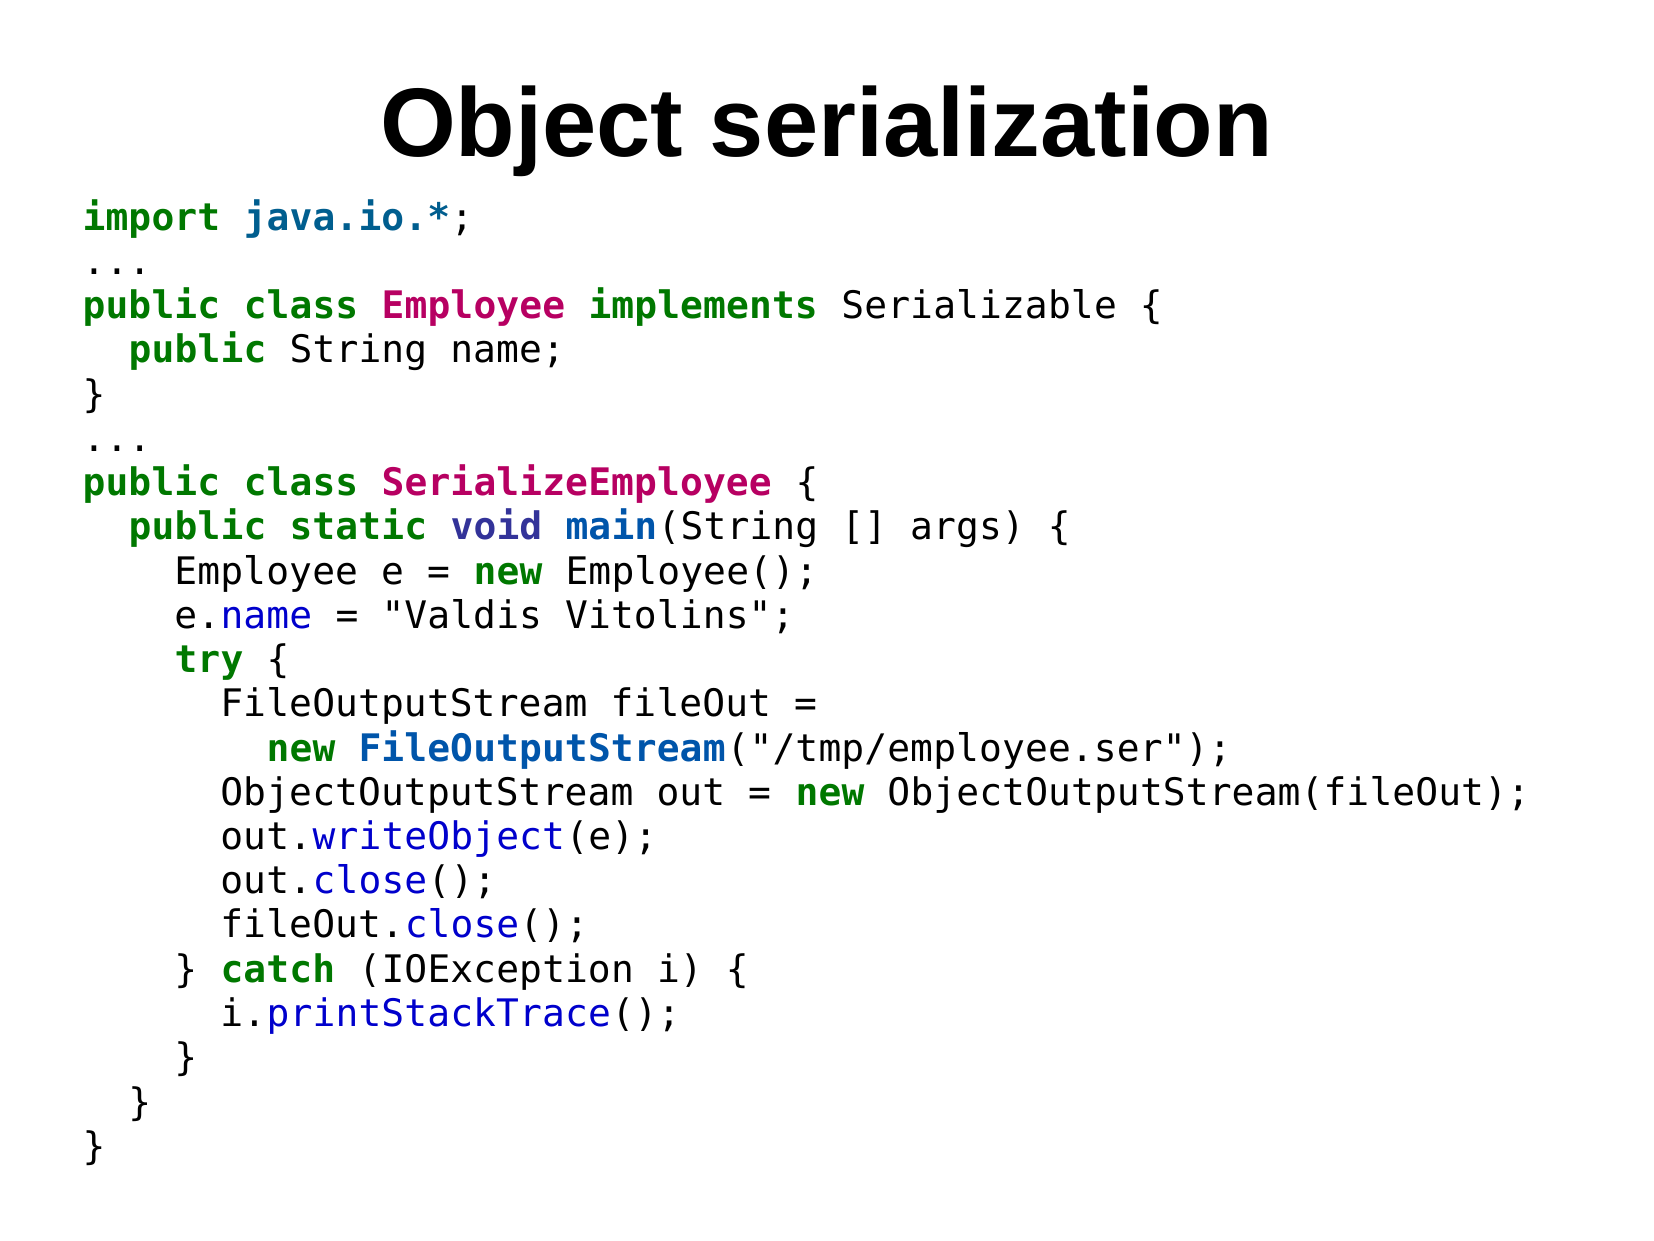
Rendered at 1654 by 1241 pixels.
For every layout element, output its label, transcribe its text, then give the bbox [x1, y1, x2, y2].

list import java.io.*; ... public class Employee implements Serializable { public String name; } ... public class SerializeEmployee { public static void main(String [] args) { Employee e = new Employee(); e.name = "Valdis Vitolins"; try { FileOutputStream fileOut = new FileOutputStream("/tmp/employee.ser"); ObjectOutputStream out = new ObjectOutputStream(fileOut); out.writeObject(e); out.close(); fileOut.close(); } catch (IOException i) { i.printStackTrace(); } } } [82, 195, 1538, 1186]
title Object serialization [82, 49, 1571, 196]
